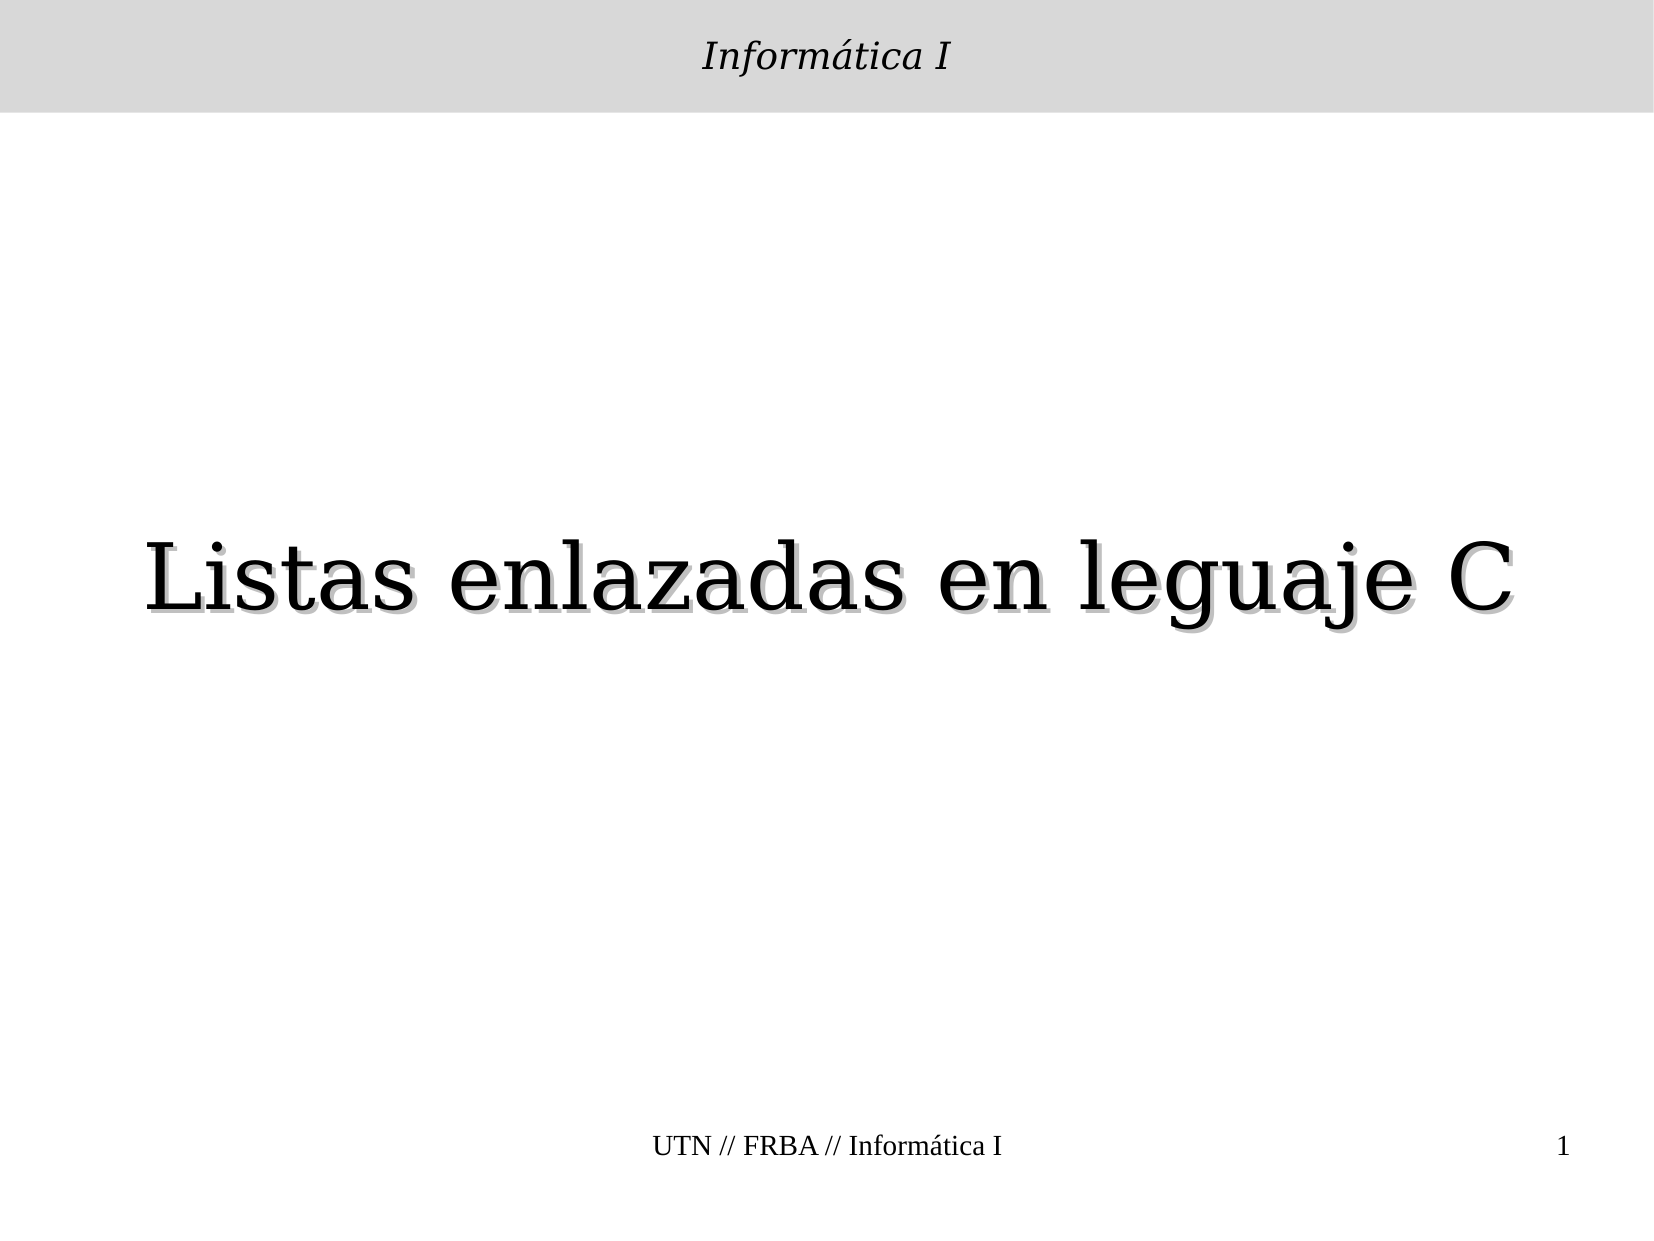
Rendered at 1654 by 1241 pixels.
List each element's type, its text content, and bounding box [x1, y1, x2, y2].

text_box Informática I [0, 0, 1654, 113]
title Listas enlazadas en leguaje C [54, 474, 1607, 682]
title [37, 13, 1621, 97]
